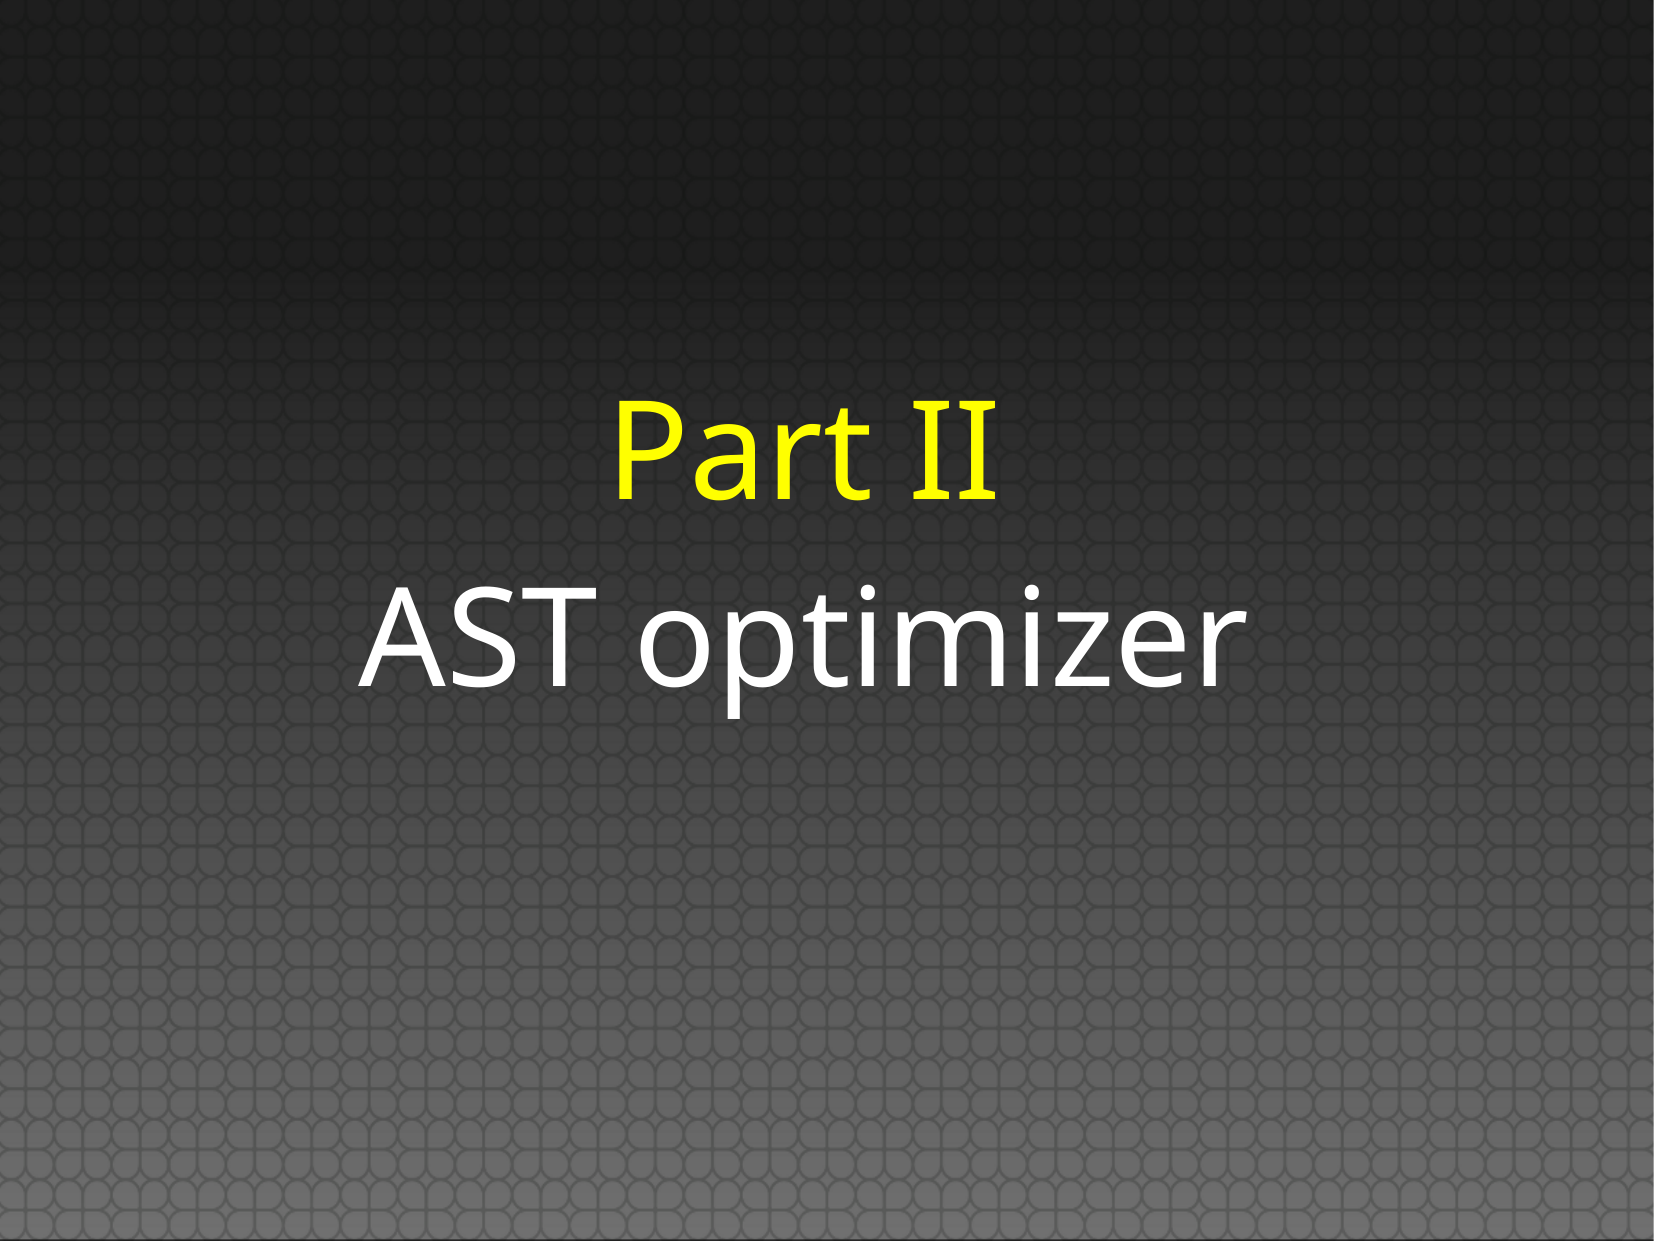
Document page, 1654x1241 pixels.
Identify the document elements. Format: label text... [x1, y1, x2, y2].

text_box Part II AST optimizer [71, 344, 1537, 850]
picture [0, 0, 1654, 1241]
